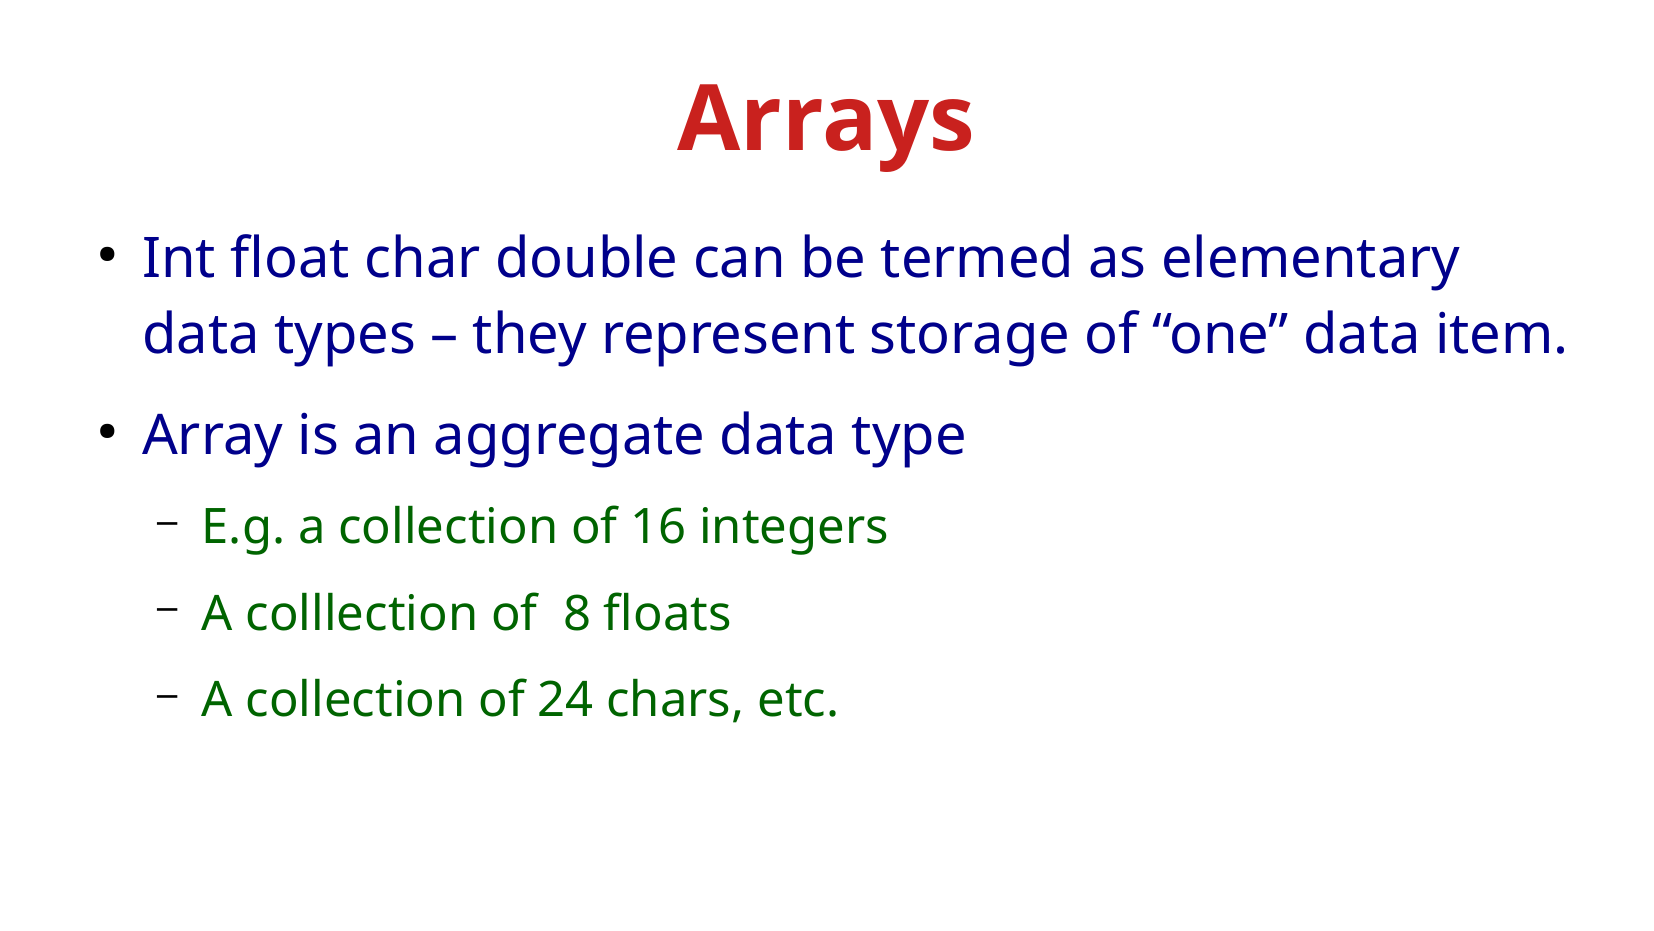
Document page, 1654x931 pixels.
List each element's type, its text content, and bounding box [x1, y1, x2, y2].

list Int float char double can be termed as elementary data types – they represent storage of “one” data item. Array is an aggregate data type E.g. a collection of 16 integers A colllection of 8 floats A collection of 24 chars, etc. [82, 217, 1571, 758]
title Arrays [82, 37, 1571, 193]
